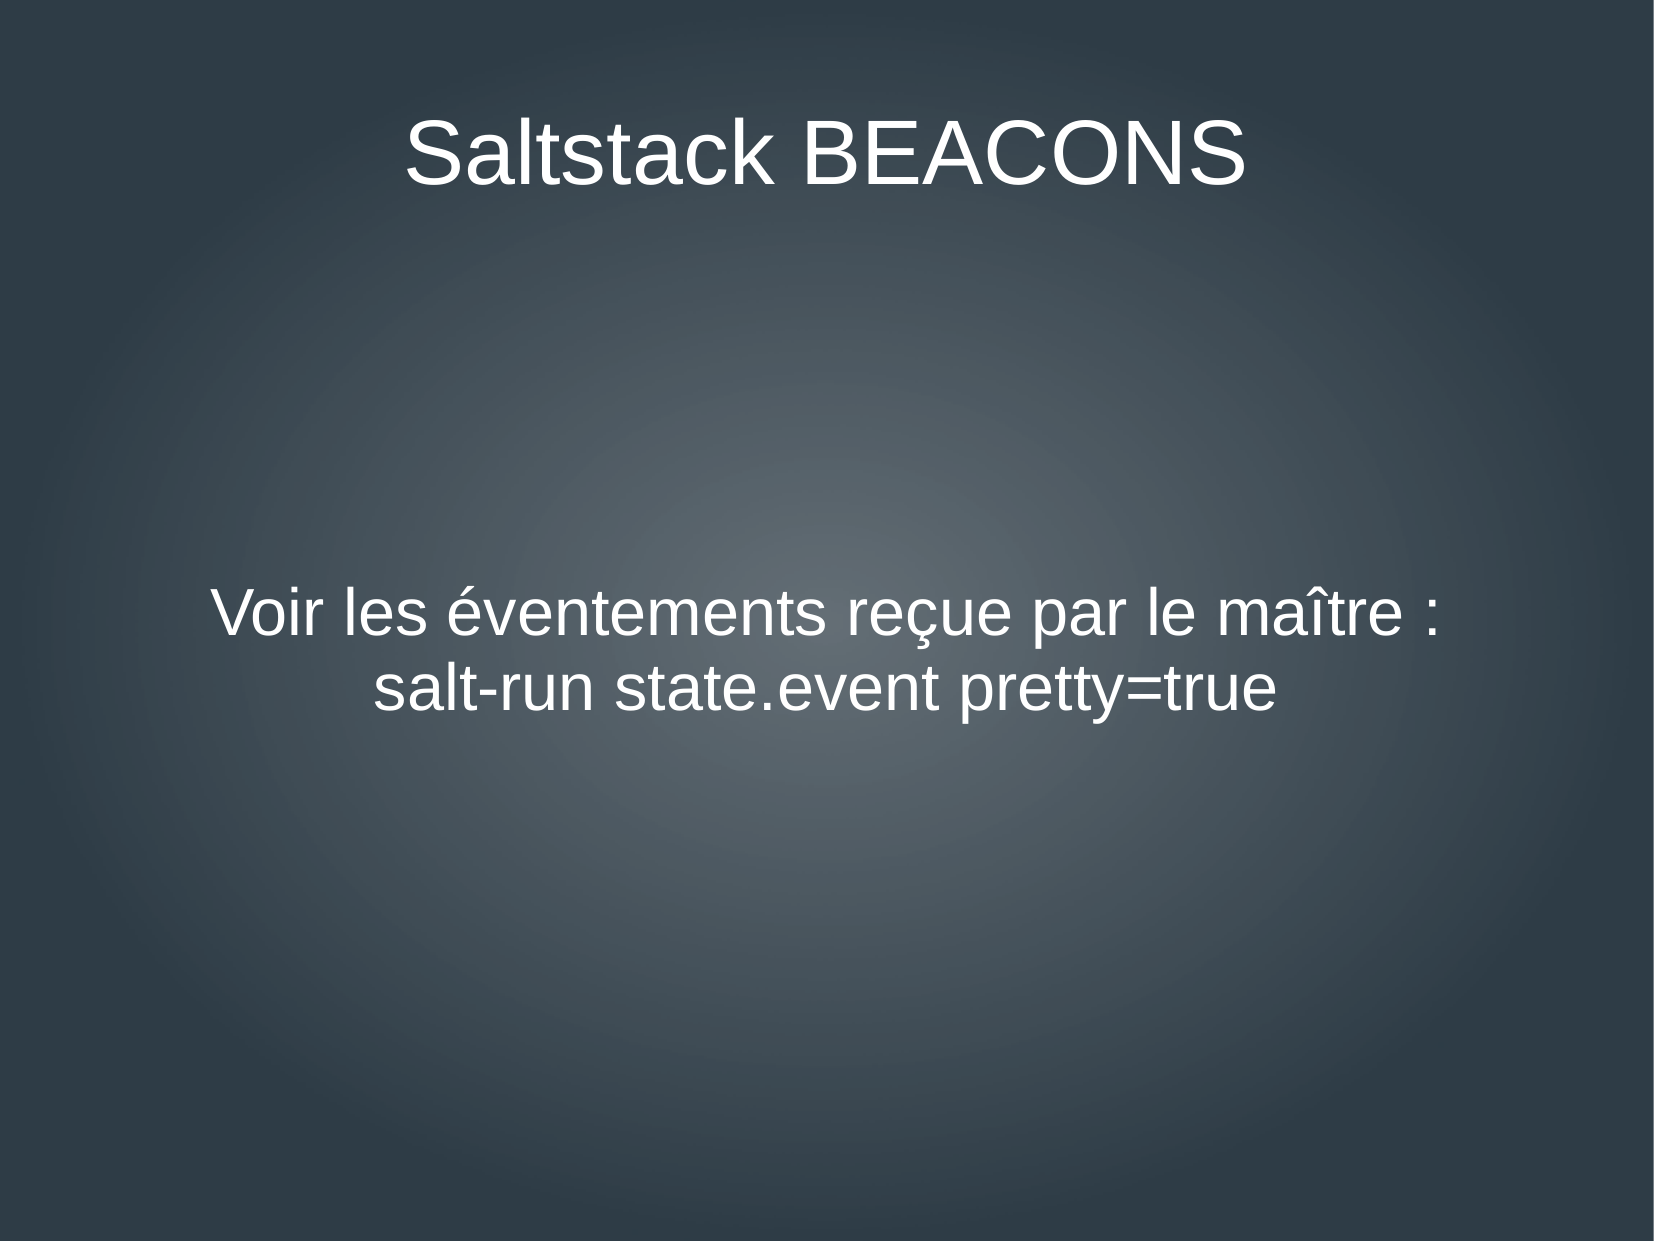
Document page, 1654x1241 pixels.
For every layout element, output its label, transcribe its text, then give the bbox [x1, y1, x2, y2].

subtitle Voir les éventements reçue par le maître : salt-run state.event pretty=true [82, 290, 1571, 1010]
title Saltstack BEACONS [82, 49, 1571, 257]
